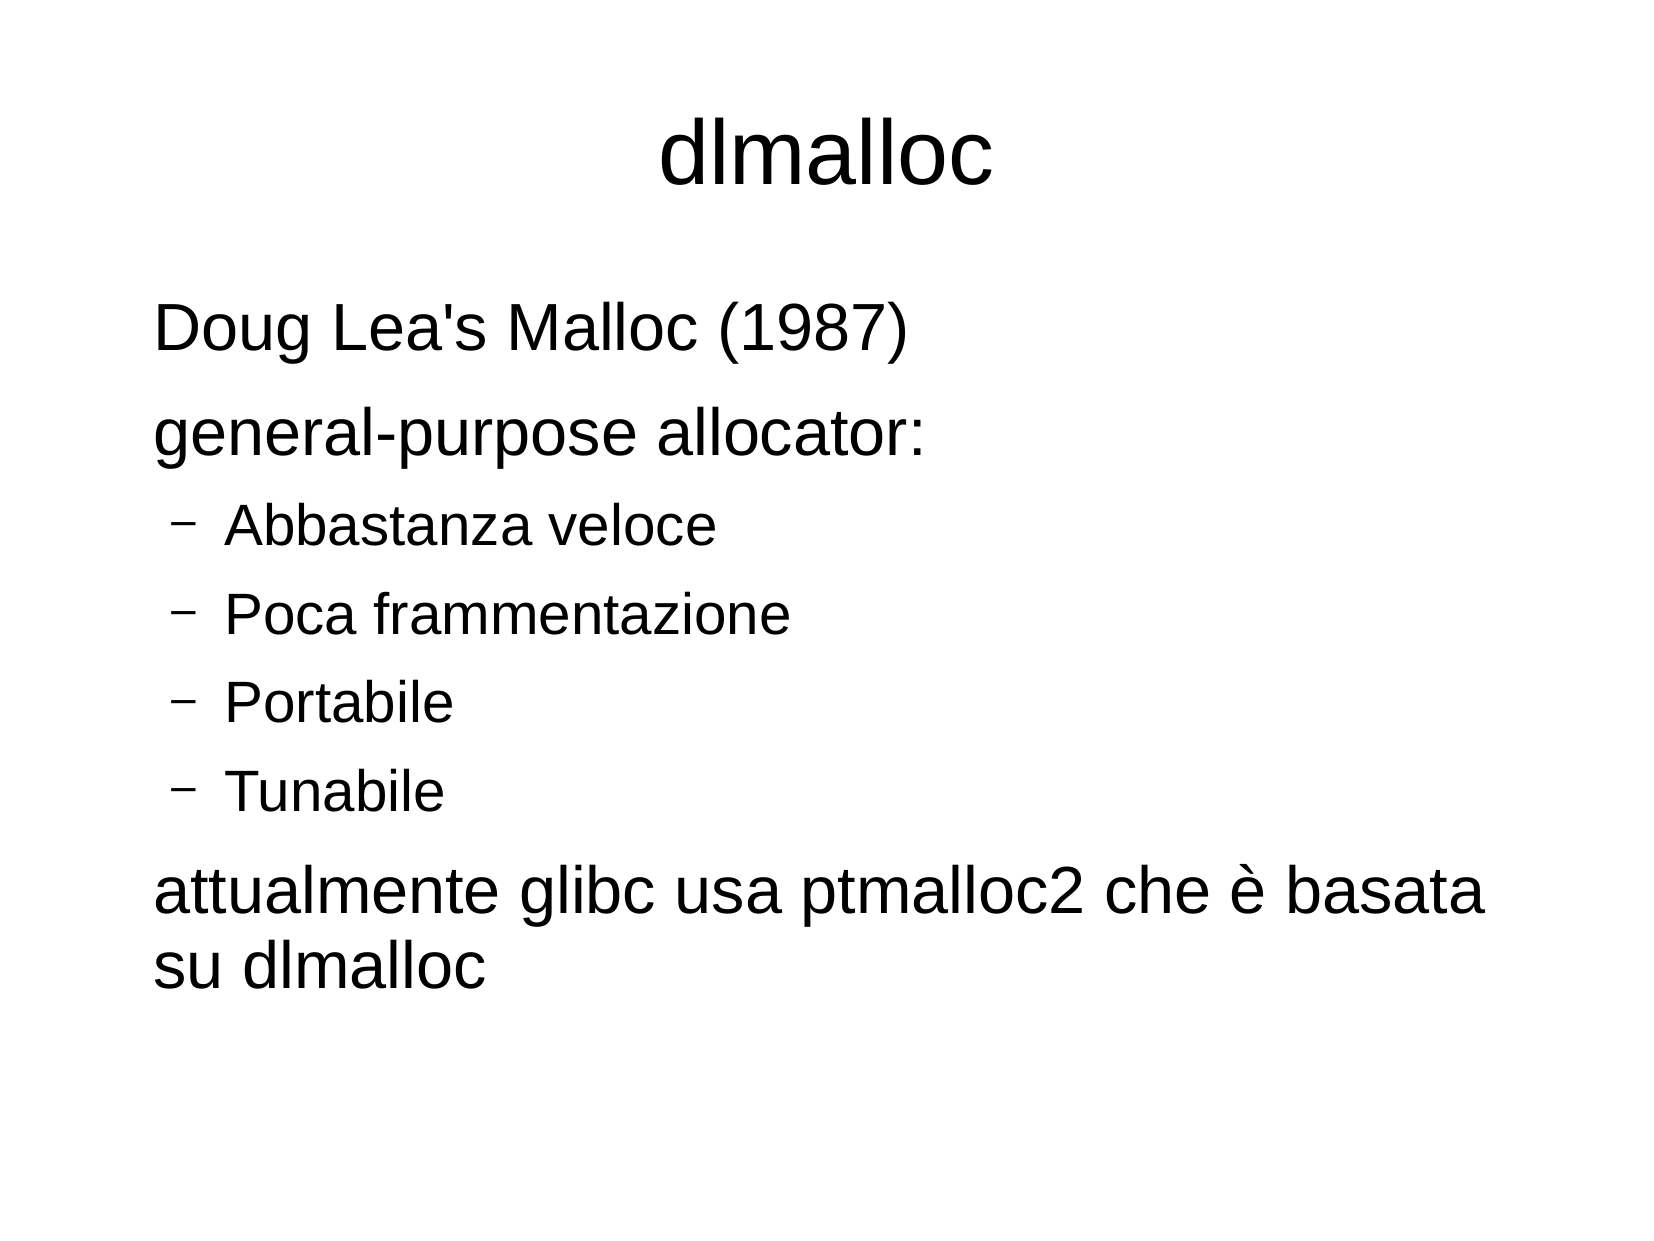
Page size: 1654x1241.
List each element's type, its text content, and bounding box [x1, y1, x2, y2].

title dlmalloc [82, 49, 1571, 257]
list Doug Lea's Malloc (1987) general-purpose allocator: Abbastanza veloce Poca frammentazione Portabile Tunabile attualmente glibc usa ptmalloc2 che è basata su dlmalloc [82, 290, 1571, 1010]
